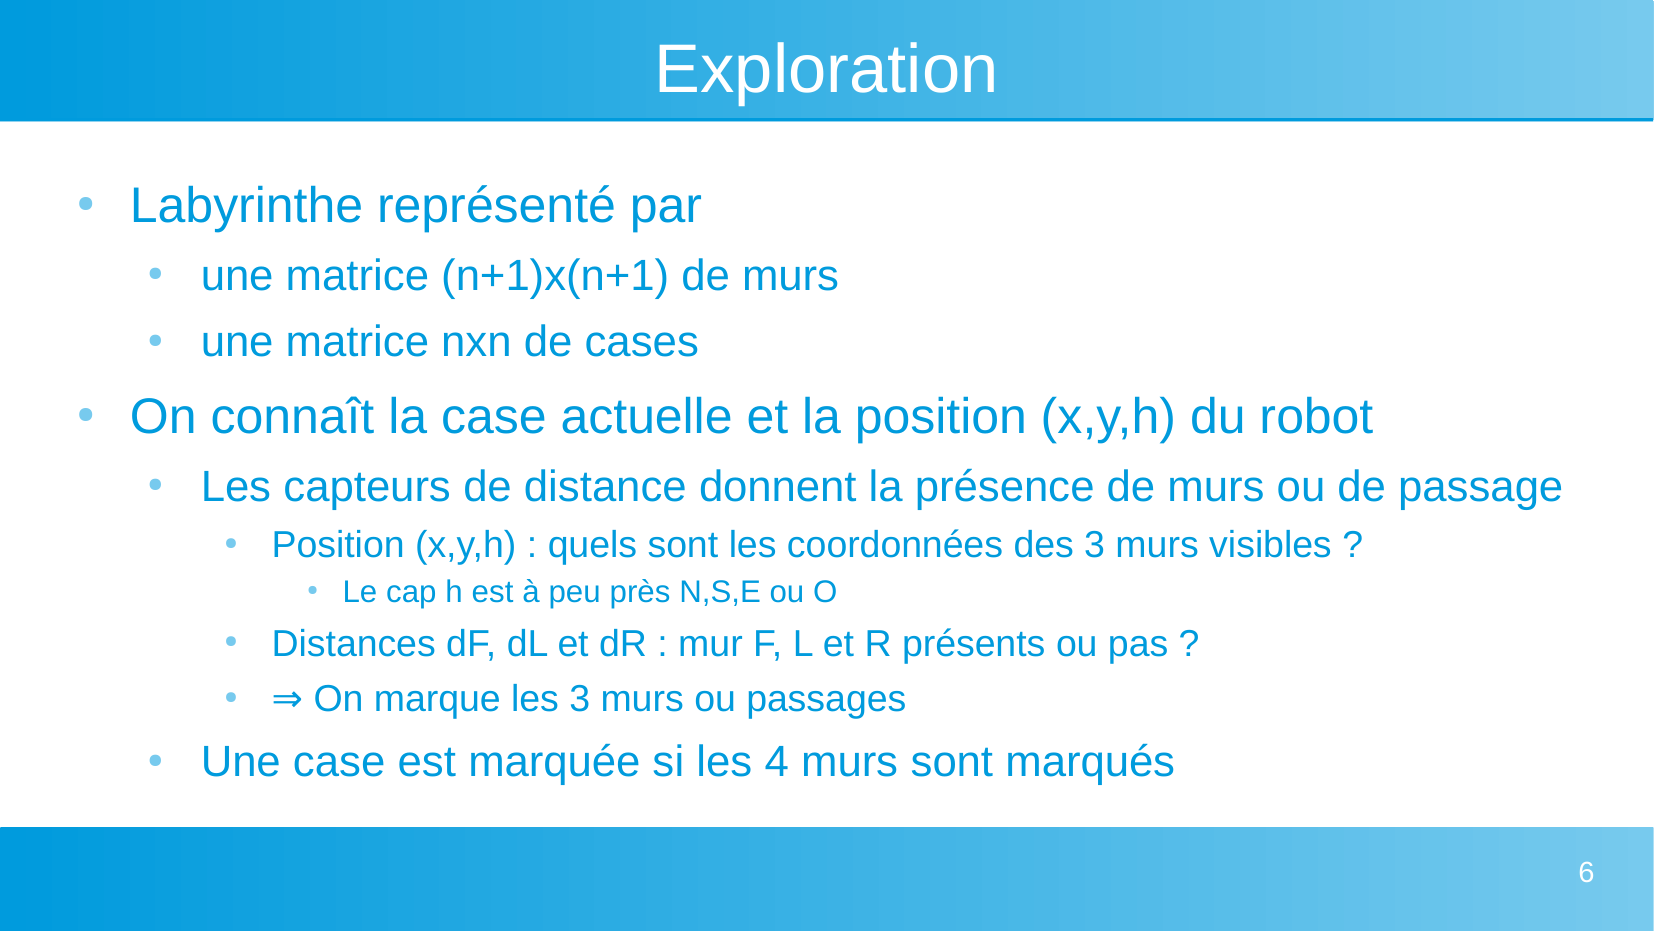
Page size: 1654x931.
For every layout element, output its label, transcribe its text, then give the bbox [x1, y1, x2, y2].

list Labyrinthe représenté par une matrice (n+1)x(n+1) de murs une matrice nxn de cases On connaît la case actuelle et la position (x,y,h) du robot Les capteurs de distance donnent la présence de murs ou de passage Position (x,y,h) : quels sont les coordonnées des 3 murs visibles ? Le cap h est à peu près N,S,E ou O Distances dF, dL et dR : mur F, L et R présents ou pas ? ⇒ On marque les 3 murs ou passages Une case est marquée si les 4 murs sont marqués [59, 177, 1595, 768]
title Exploration [59, 29, 1595, 108]
